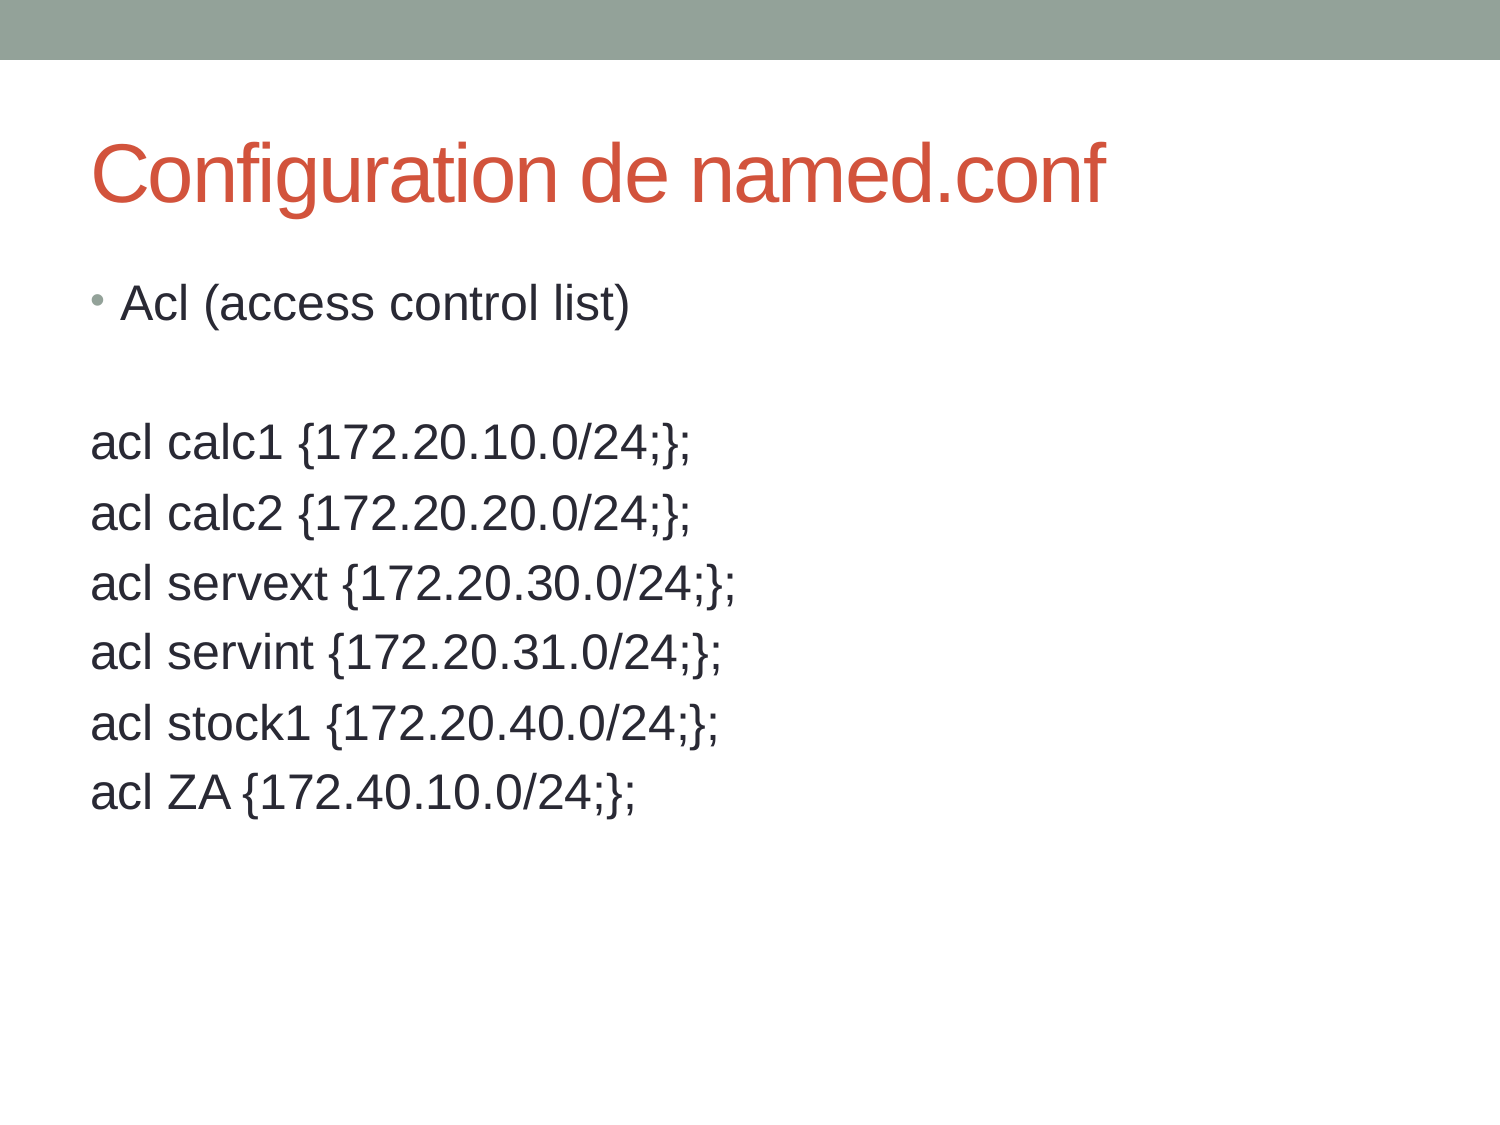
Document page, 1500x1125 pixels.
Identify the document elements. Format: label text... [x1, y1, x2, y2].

title Configuration de named.conf [75, 87, 1425, 250]
list Acl (access control list) acl calc1 {172.20.10.0/24;}; acl calc2 {172.20.20.0/24;}; acl servext {172.20.30.0/24;}; acl servint {172.20.31.0/24;}; acl stock1 {172.20.40.0/24;}; acl ZA {172.40.10.0/24;}; [75, 262, 1425, 1063]
